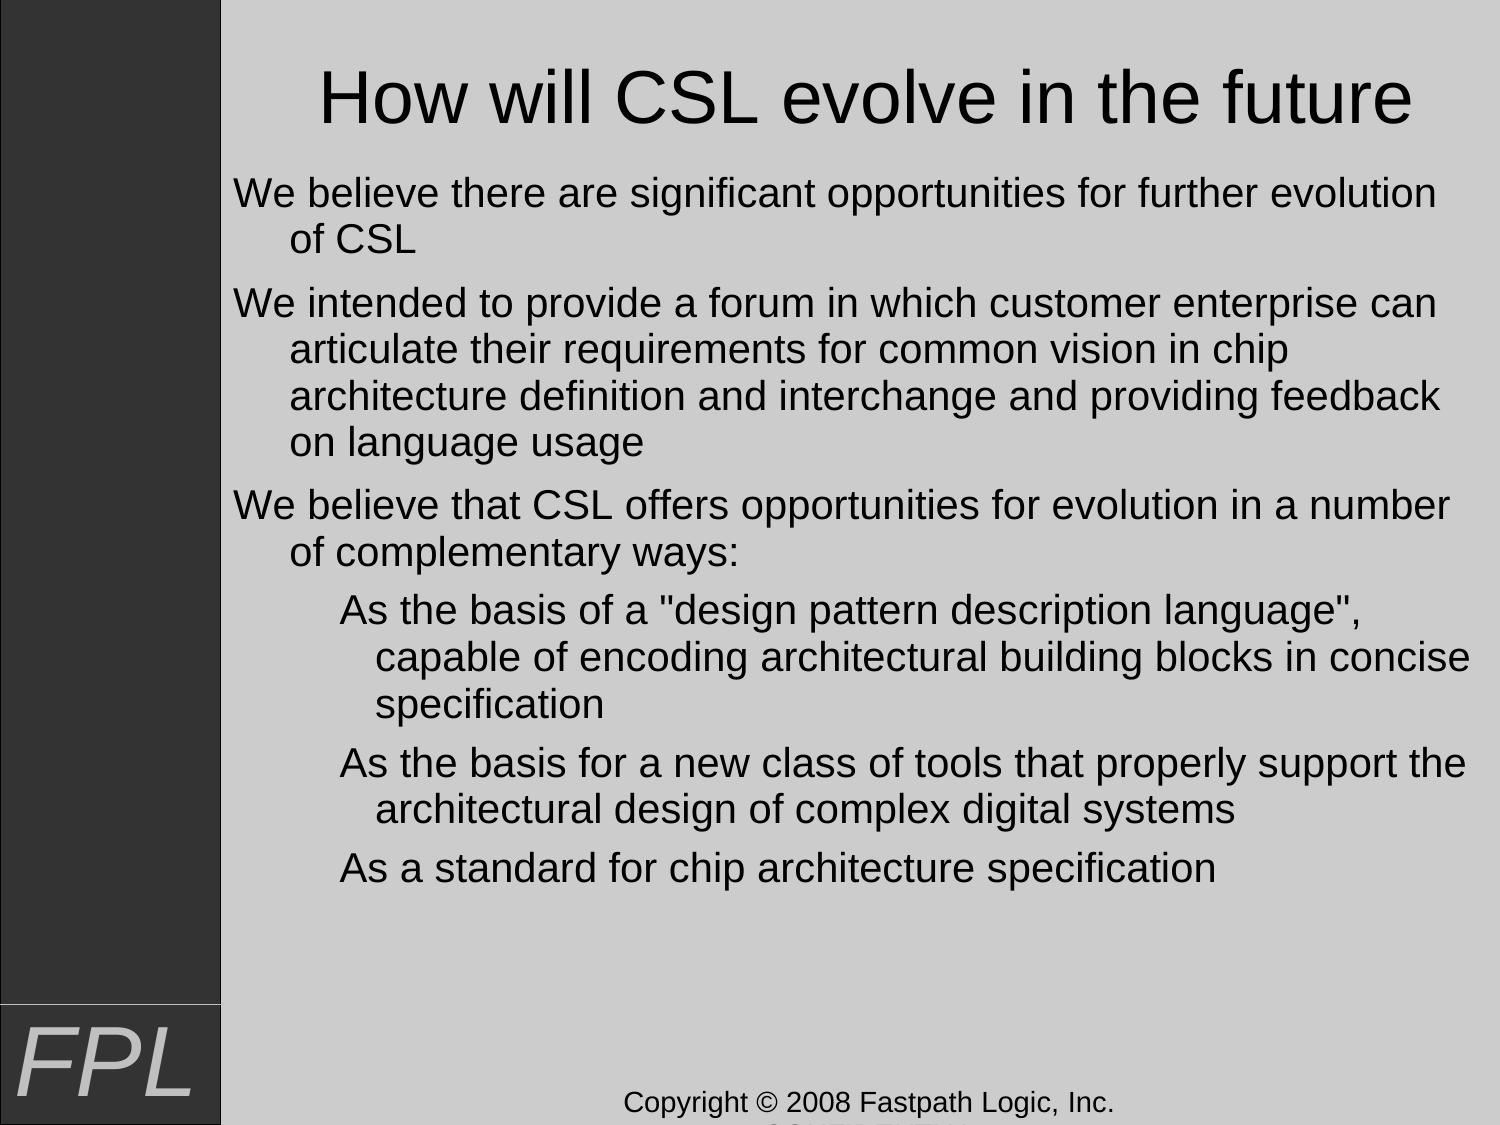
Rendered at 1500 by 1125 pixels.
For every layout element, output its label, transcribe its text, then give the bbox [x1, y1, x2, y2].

title How will CSL evolve in the future [307, 0, 1427, 169]
list We believe there are significant opportunities for further evolution of CSL We intended to provide a forum in which customer enterprise can articulate their requirements for common vision in chip architecture definition and interchange and providing feedback on language usage We believe that CSL offers opportunities for evolution in a number of complementary ways: As the basis of a "design pattern description language", capable of encoding architectural building blocks in concise specification As the basis for a new class of tools that properly support the architectural design of complex digital systems As a standard for chip architecture specification [233, 169, 1473, 1109]
